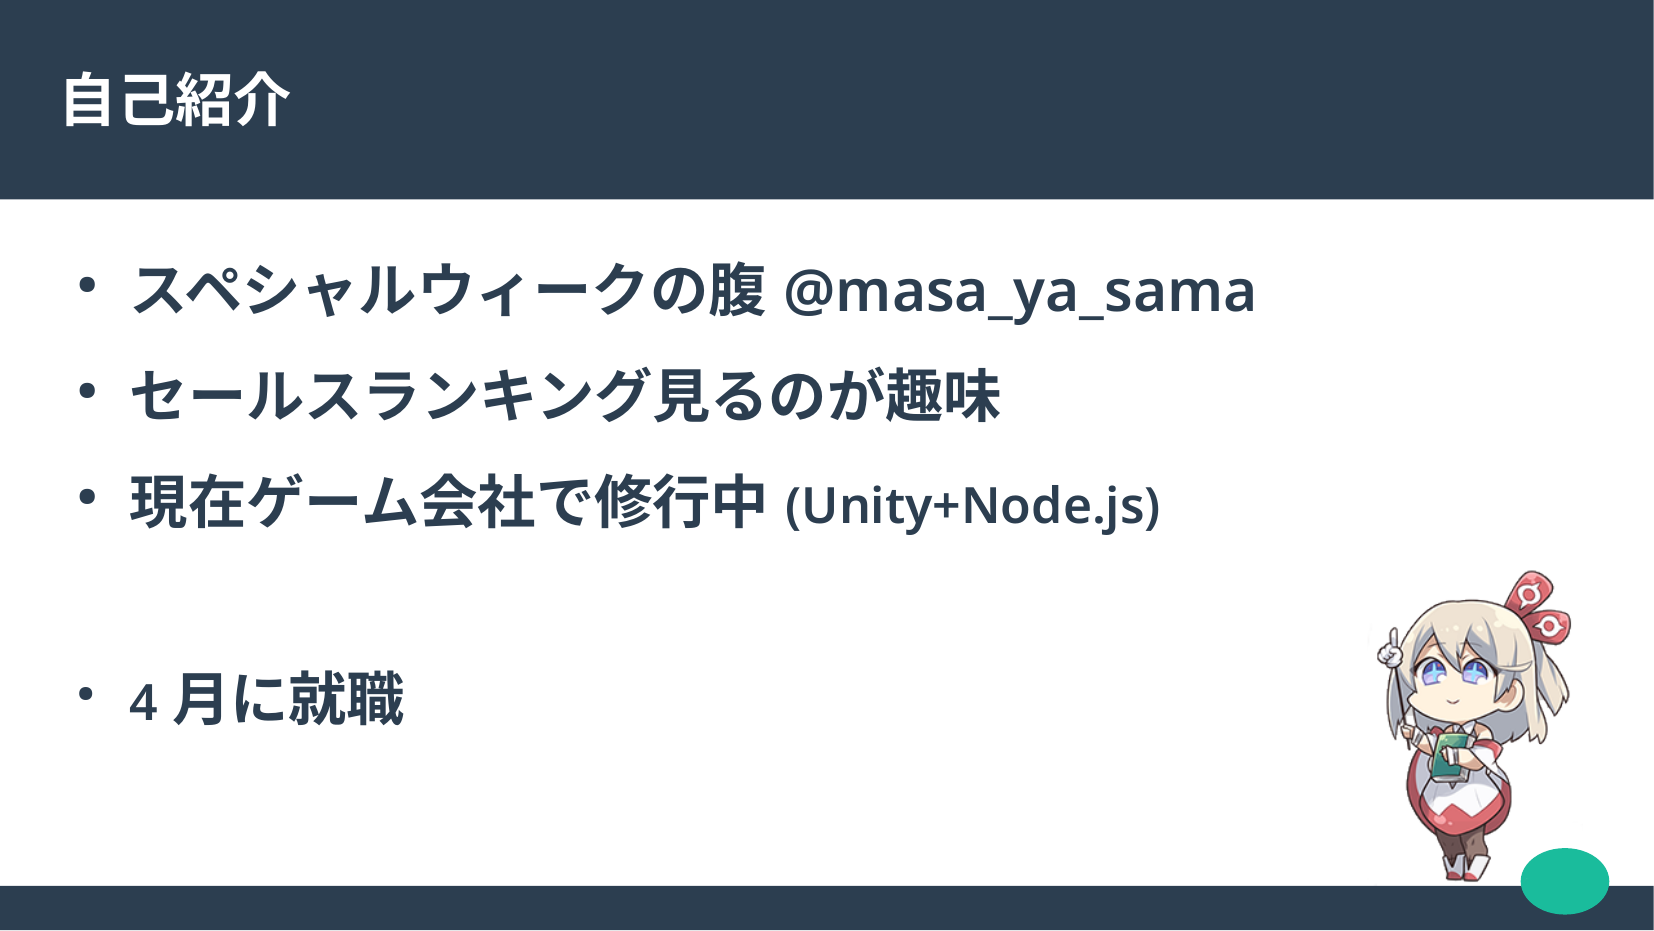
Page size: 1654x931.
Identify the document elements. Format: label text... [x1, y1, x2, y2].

picture [1367, 555, 1583, 886]
list スペシャルウィークの腹@masa_ya_sama セールスランキング見るのが趣味 現在ゲーム会社で修行中(Unity+Node.js) 4月に就職 [59, 243, 1595, 864]
title 自己紹介 [59, 37, 1595, 155]
